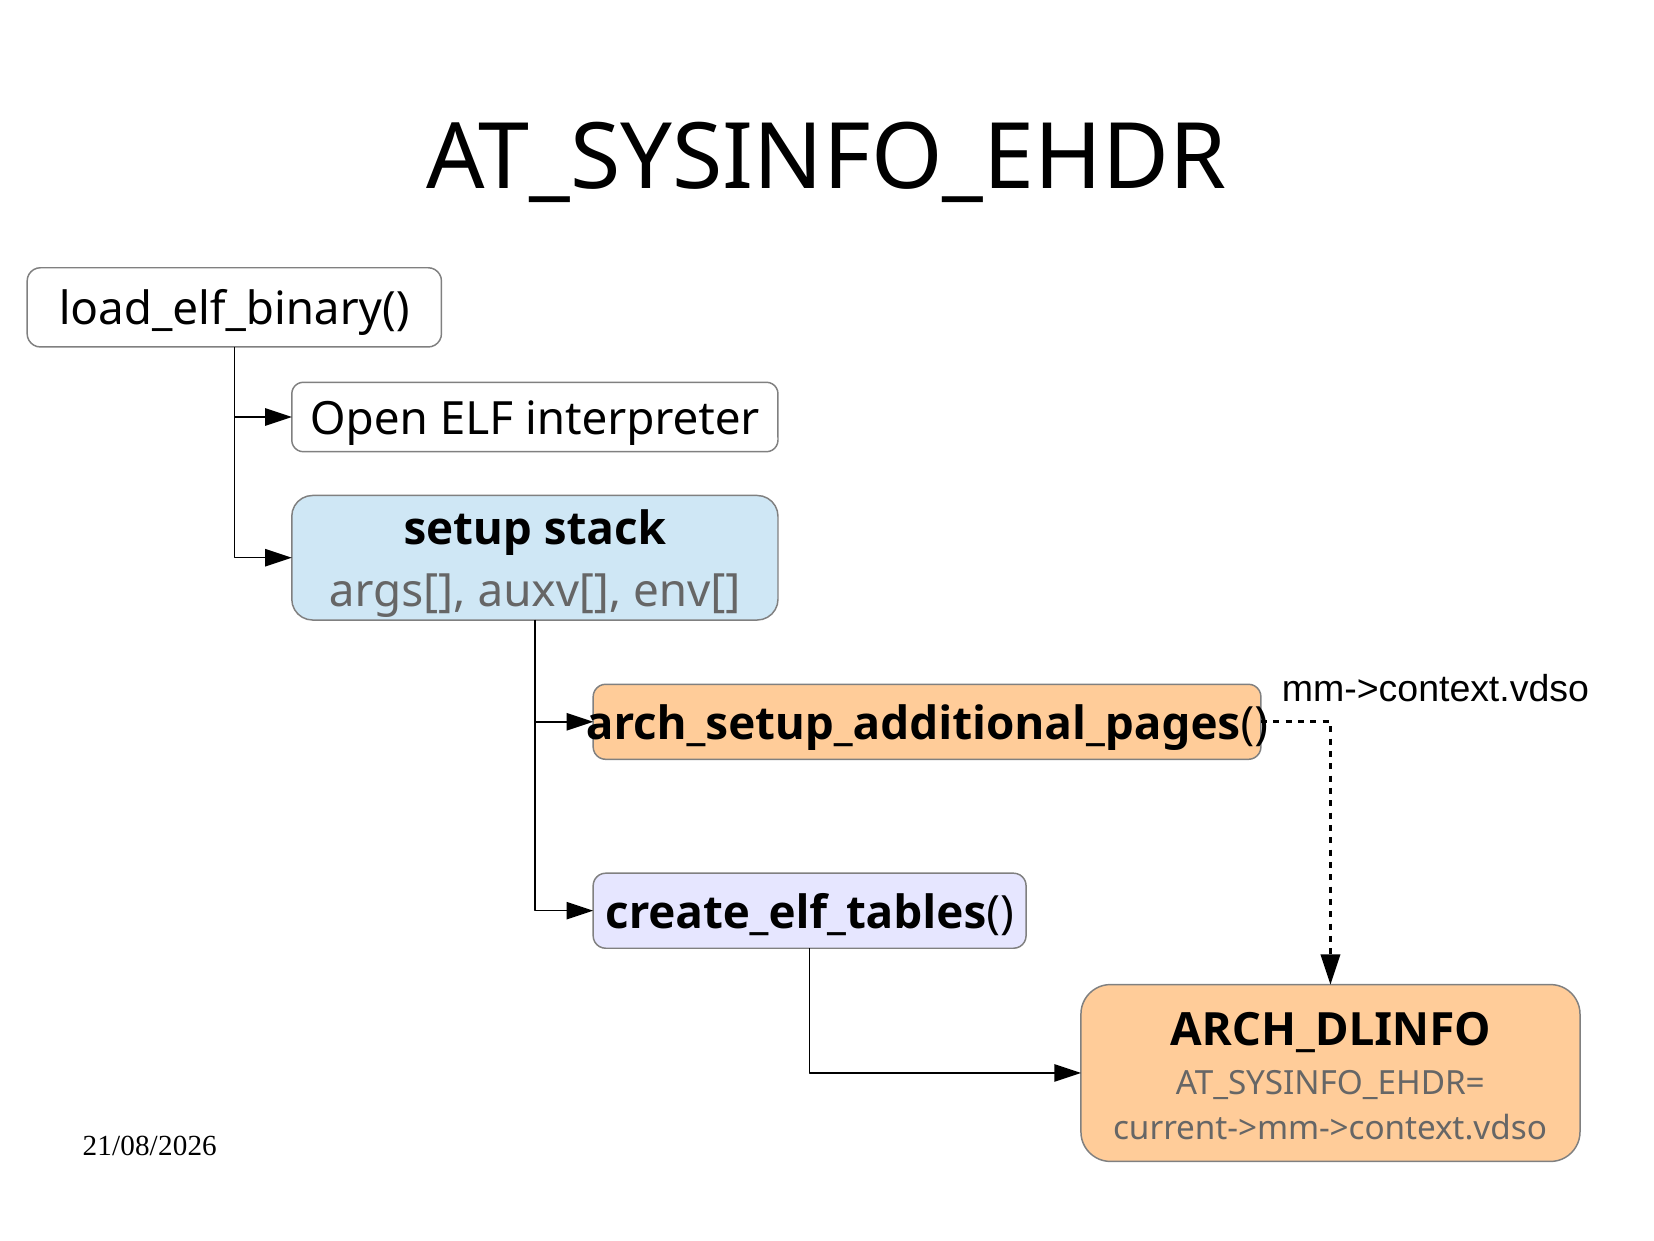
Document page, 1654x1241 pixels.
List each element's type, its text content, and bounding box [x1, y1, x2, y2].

text_box arch_setup_additional_pages() [593, 684, 1261, 760]
text_box ARCH_DLINFO AT_SYSINFO_EHDR= current->mm->context.vdso [1080, 984, 1581, 1162]
title AT_SYSINFO_EHDR [82, 49, 1571, 257]
text_box Open ELF interpreter [291, 382, 778, 452]
text_box load_elf_binary() [27, 267, 442, 347]
text_box create_elf_tables() [593, 873, 1027, 949]
text_box setup stack args[], auxv[], env[] [291, 495, 778, 621]
text_box mm->context.vdso [1267, 660, 1613, 718]
